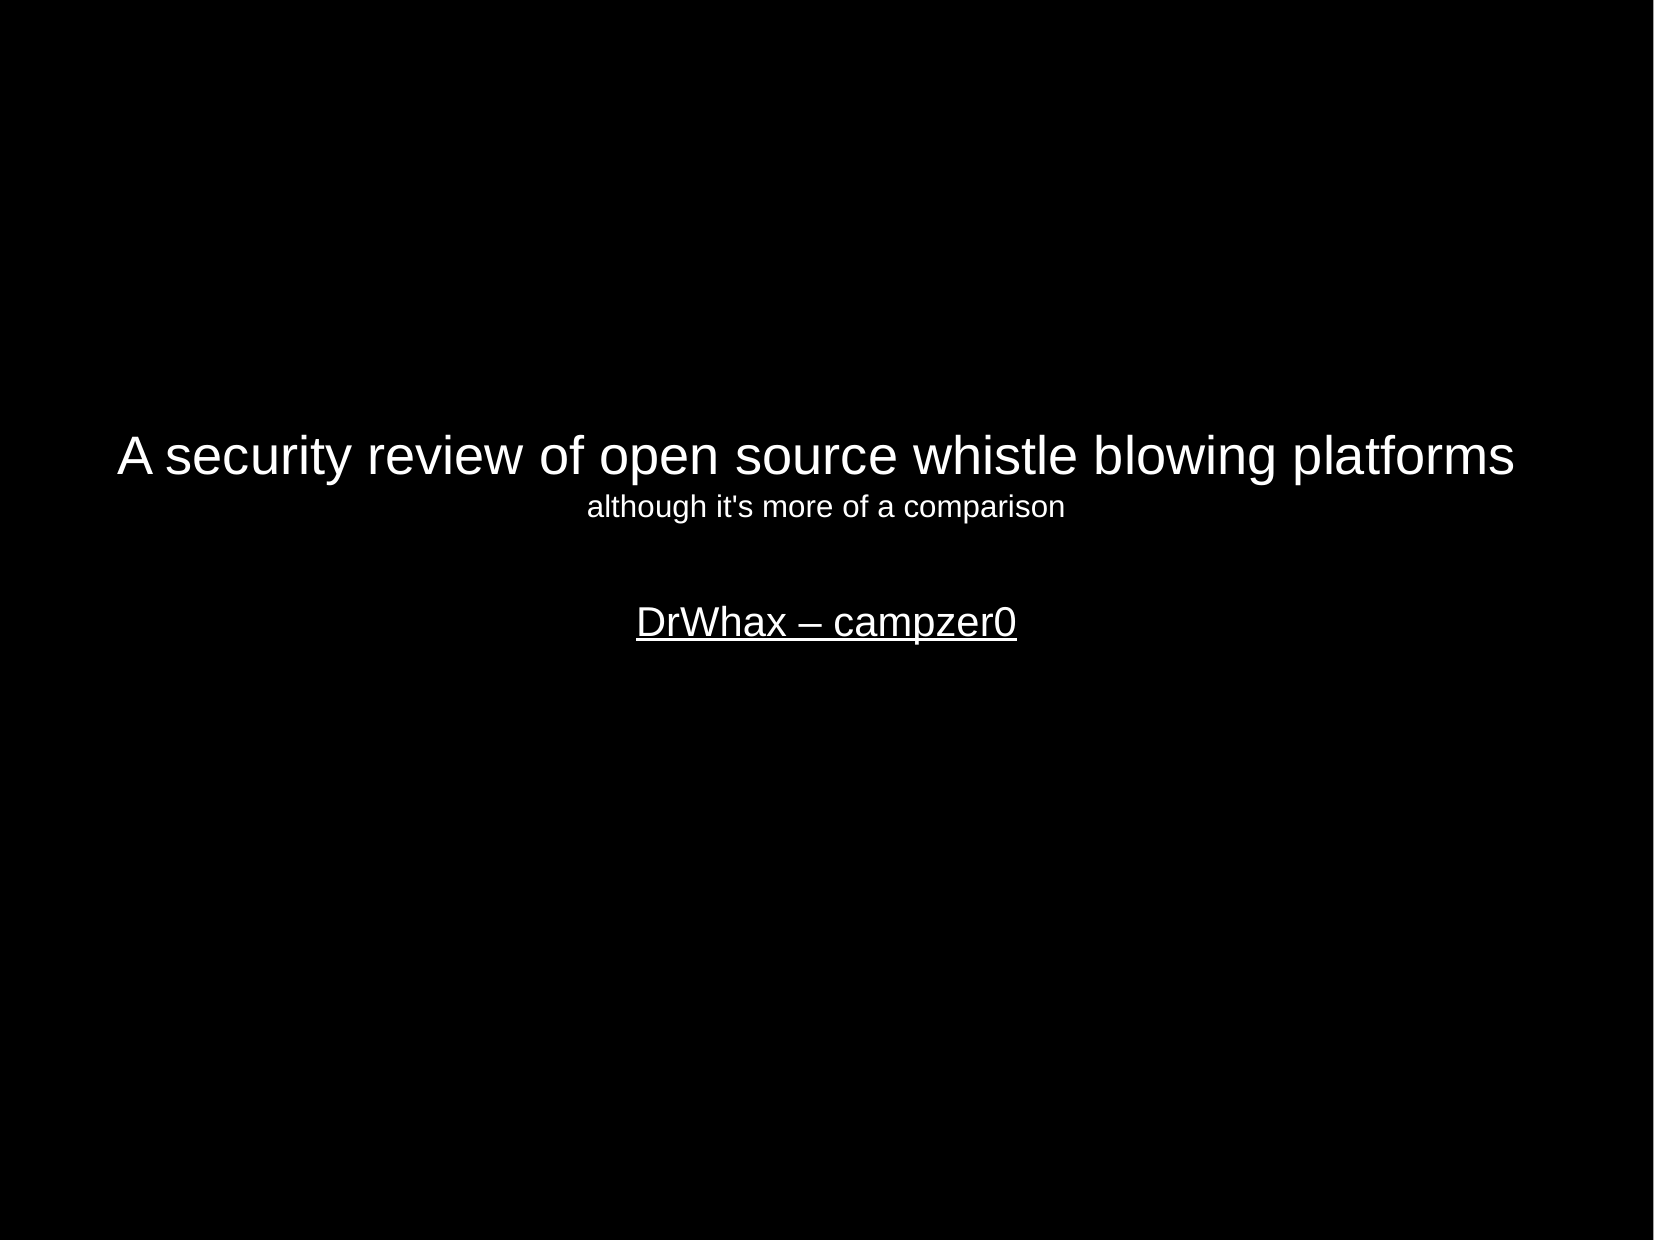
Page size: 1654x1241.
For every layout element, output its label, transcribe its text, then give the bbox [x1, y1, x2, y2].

subtitle A security review of open source whistle blowing platforms although it's more of a comparison DrWhax – campzer0 [82, 49, 1571, 1010]
